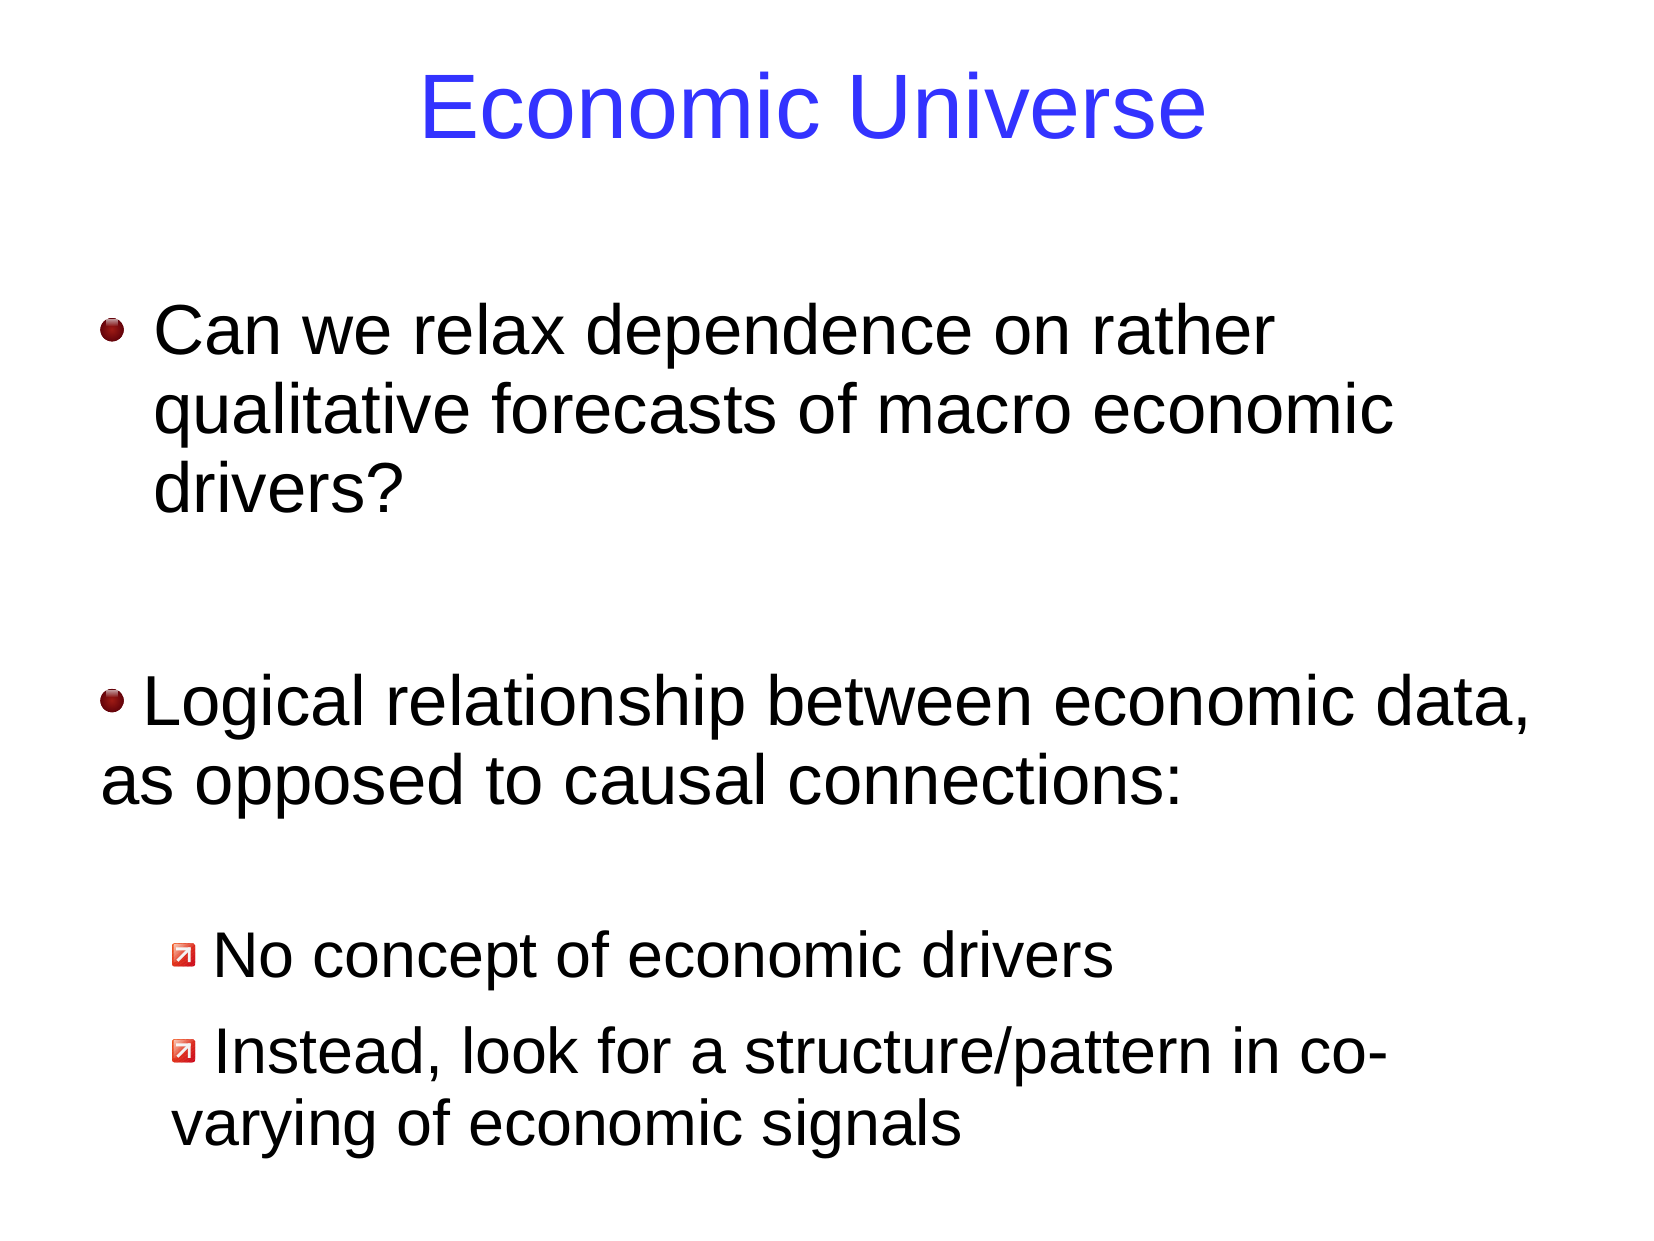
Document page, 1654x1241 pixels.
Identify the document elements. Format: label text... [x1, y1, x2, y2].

title Economic Universe [82, 49, 1571, 166]
list Can we relax dependence on rather qualitative forecasts of macro economic drivers? Logical relationship between economic data, as opposed to causal connections: No concept of economic drivers Instead, look for a structure/pattern in co-varying of economic signals [82, 290, 1571, 1010]
